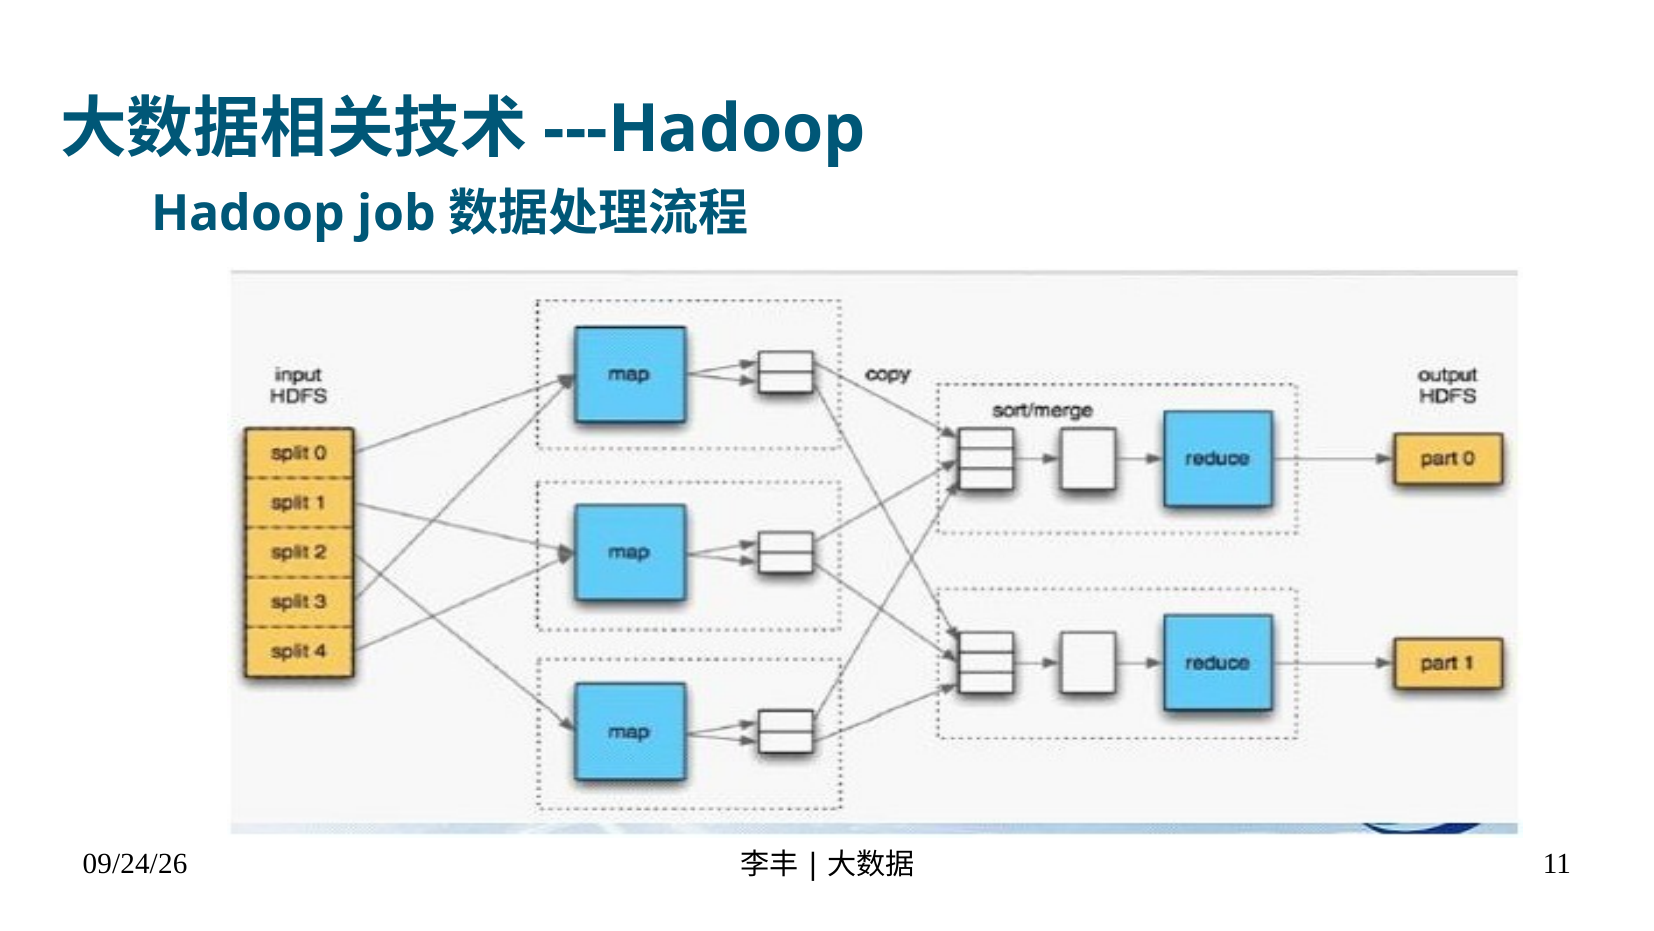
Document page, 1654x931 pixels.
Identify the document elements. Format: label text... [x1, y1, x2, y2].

picture [227, 267, 1523, 838]
text_box Hadoop job数据处理流程 [136, 171, 1288, 250]
text_box 大数据相关技术---Hadoop [45, 76, 1197, 156]
text_box 大数据相关技术---Hadoop [71, 128, 116, 156]
text_box 大数据相关技术---Hadoop [339, 140, 383, 156]
